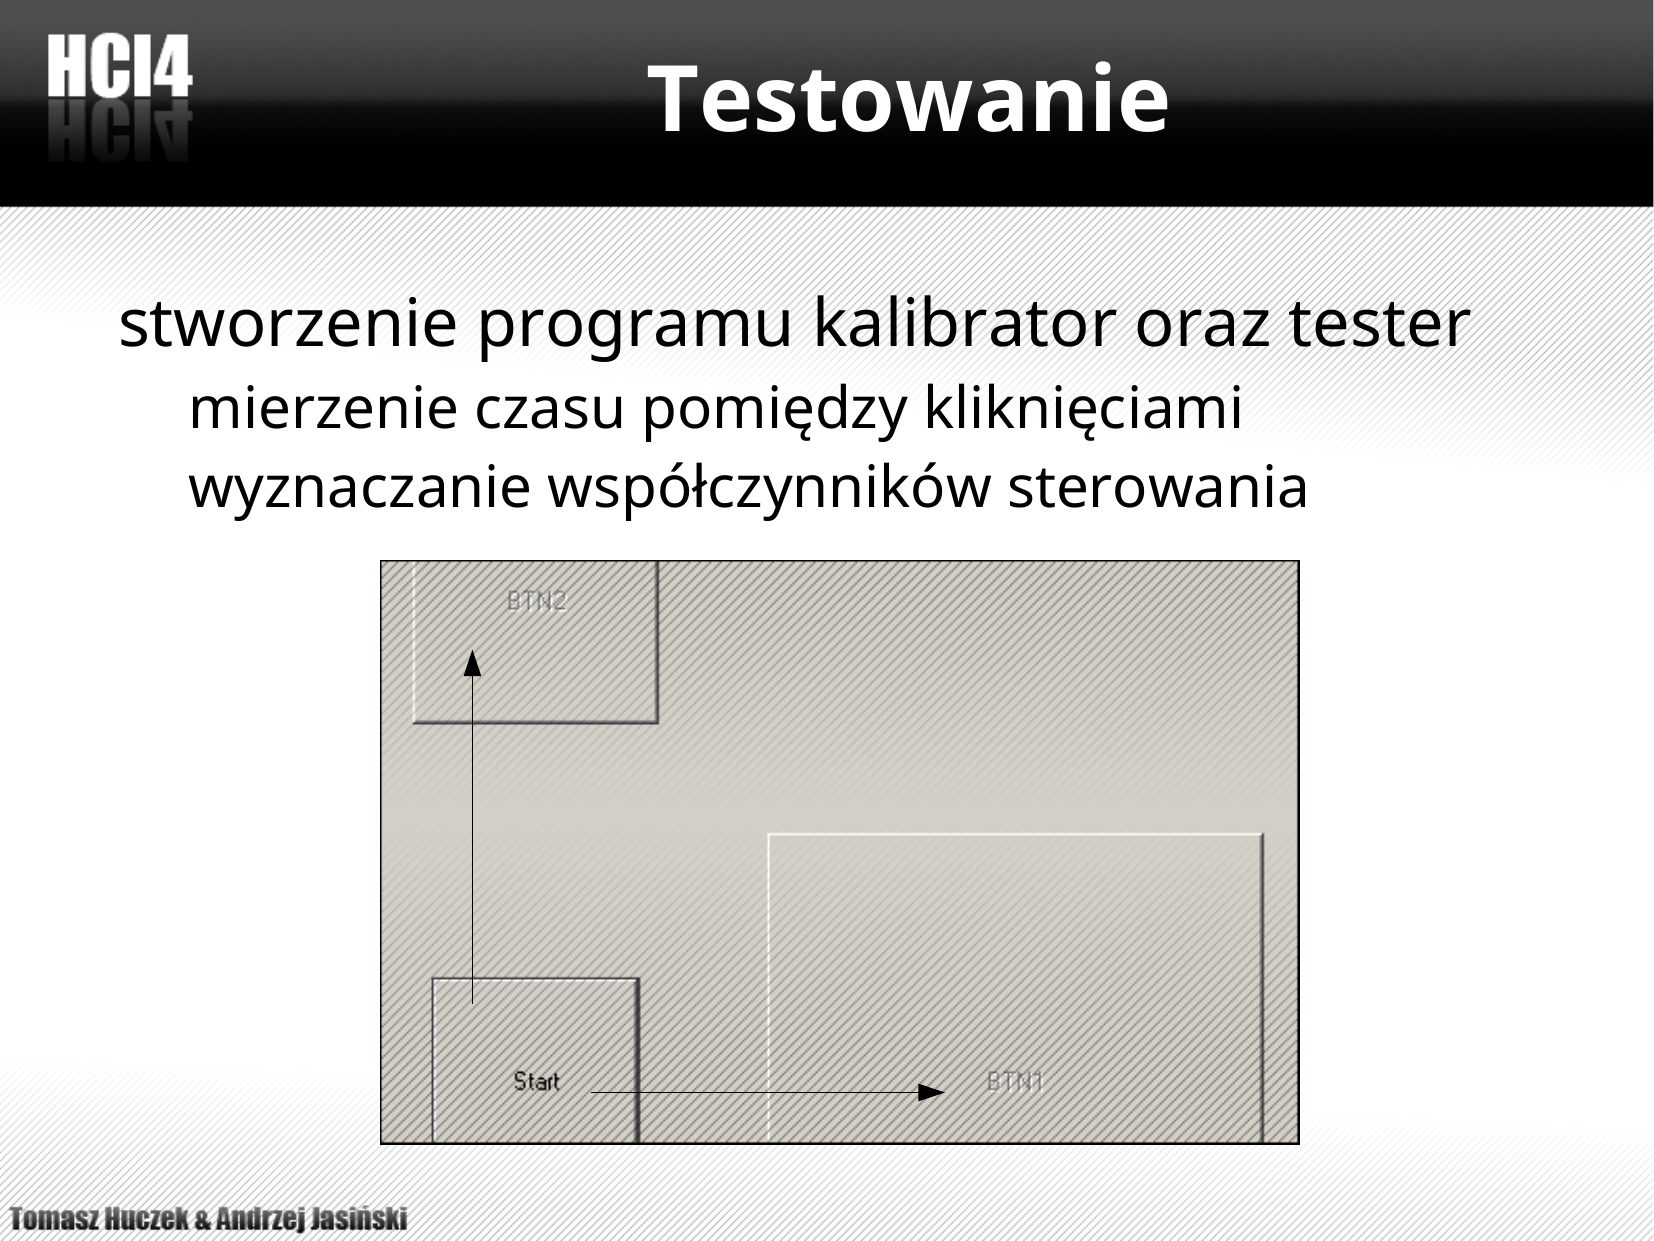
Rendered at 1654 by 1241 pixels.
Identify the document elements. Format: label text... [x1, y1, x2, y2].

subtitle stworzenie programu kalibrator oraz tester mierzenie czasu pomiędzy kliknięciami wyznaczanie współczynników sterowania [82, 288, 1571, 512]
picture [0, 0, 1654, 1241]
title Testowanie [165, 0, 1654, 193]
